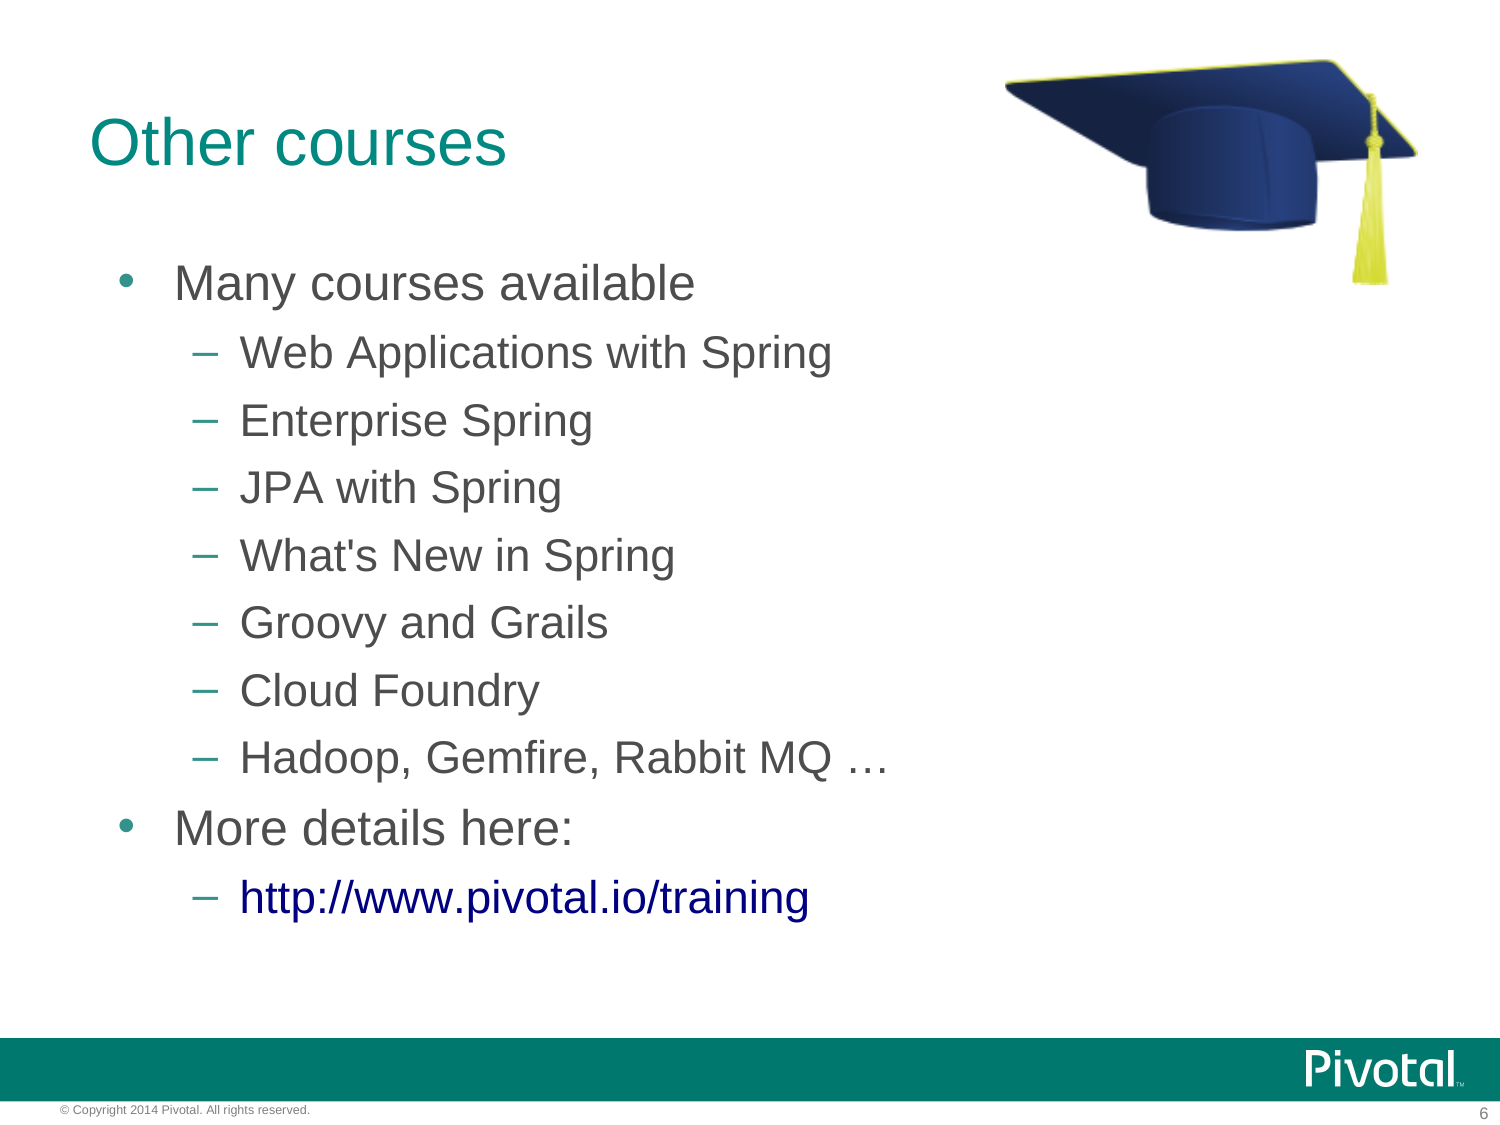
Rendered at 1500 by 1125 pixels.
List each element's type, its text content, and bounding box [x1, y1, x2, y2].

picture [1005, 59, 1418, 285]
title Other courses [75, 45, 1426, 233]
picture [1306, 1050, 1464, 1087]
list Many courses available Web Applications with Spring Enterprise Spring JPA with Spring What's New in Spring Groovy and Grails Cloud Foundry Hadoop, Gemfire, Rabbit MQ … More details here: http://www.pivotal.io/training [102, 242, 1394, 998]
